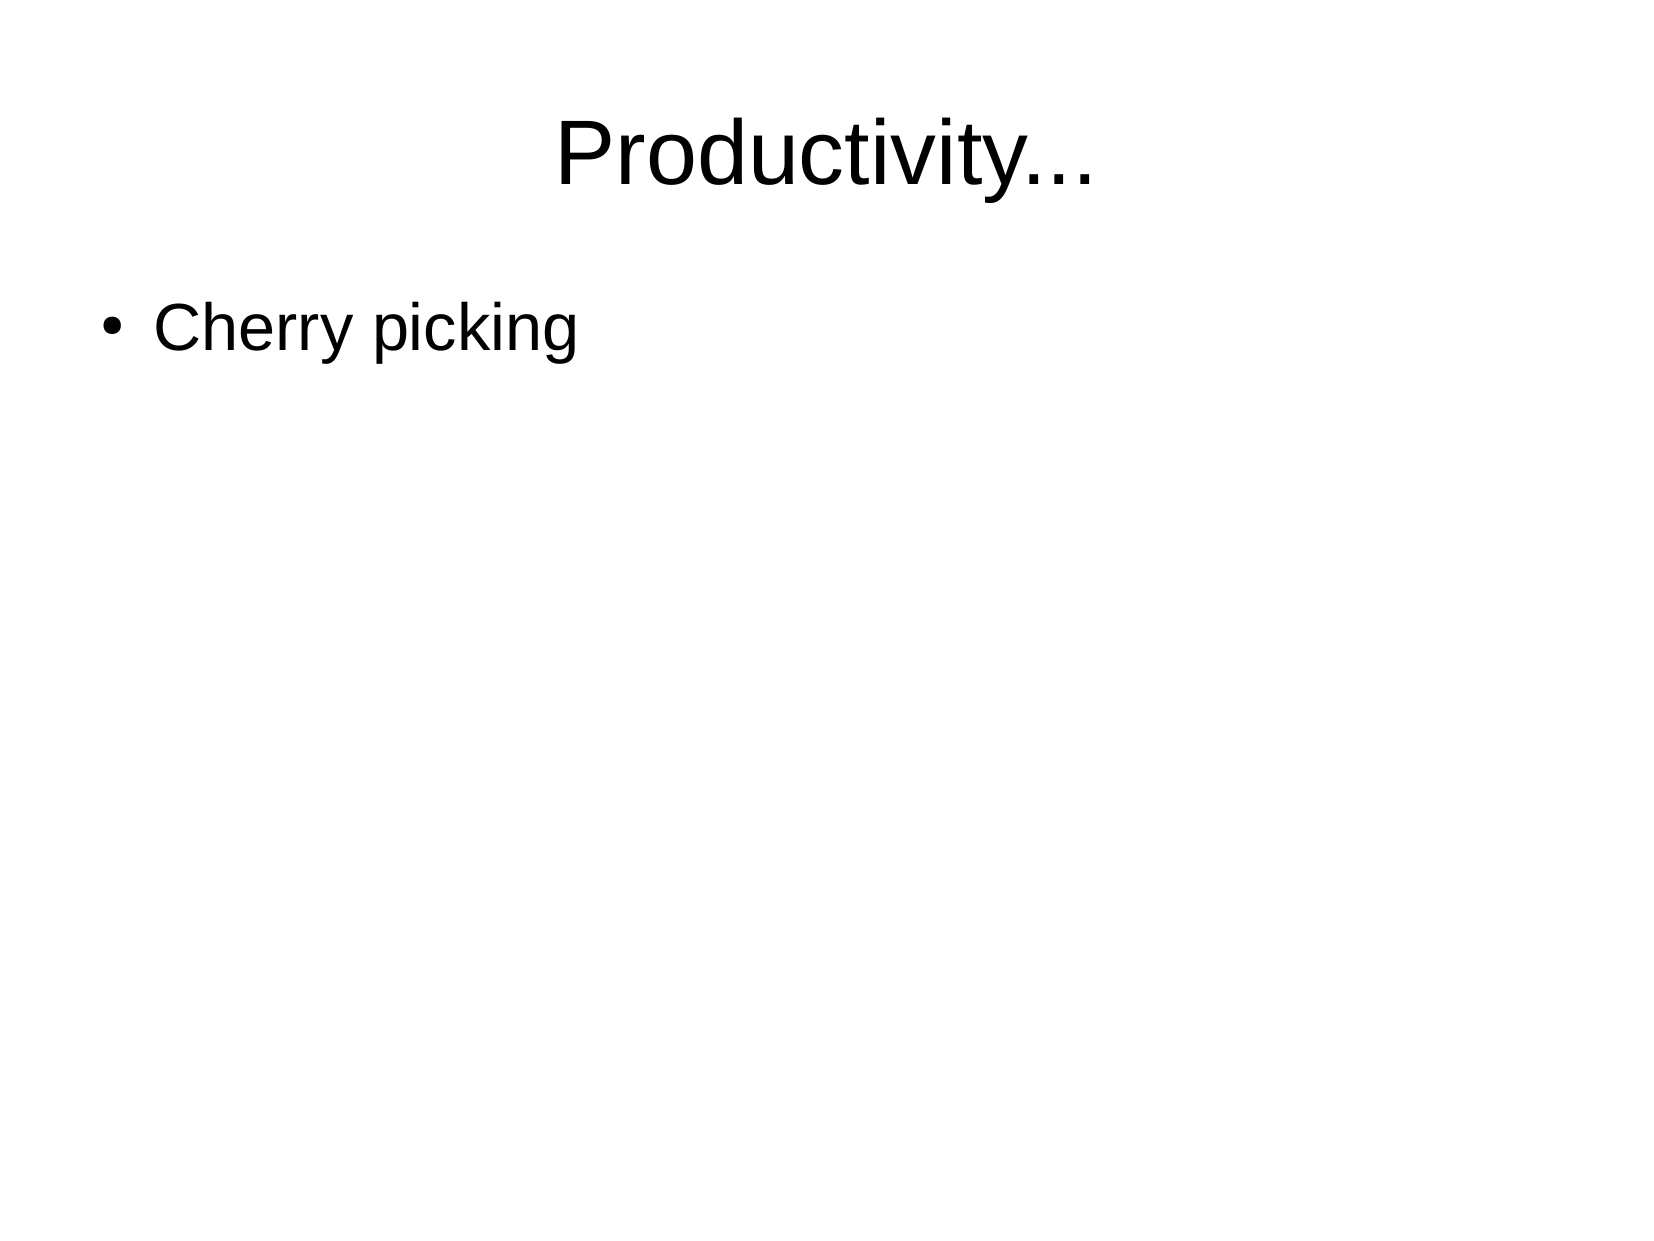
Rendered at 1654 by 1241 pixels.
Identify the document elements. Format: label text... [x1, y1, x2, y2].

title Productivity... [82, 56, 1571, 250]
list Cherry picking [82, 290, 1571, 1109]
